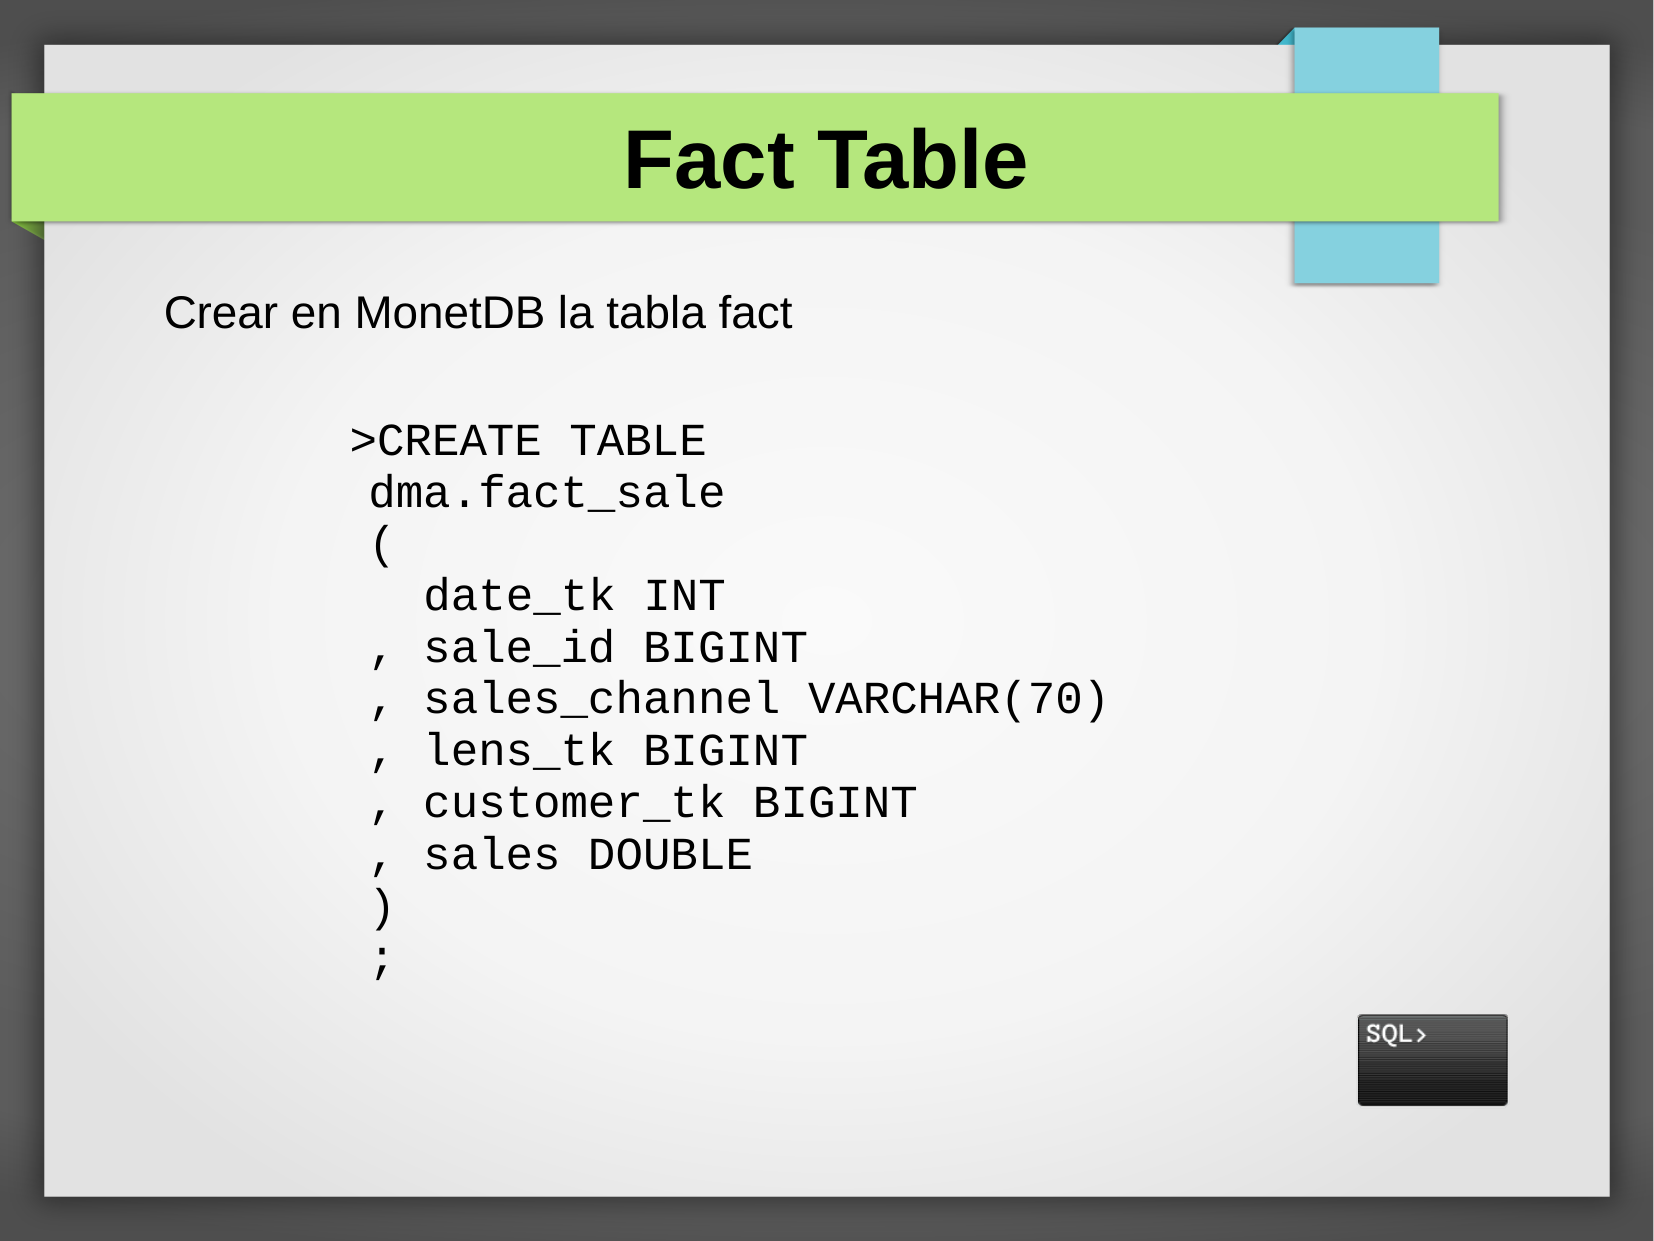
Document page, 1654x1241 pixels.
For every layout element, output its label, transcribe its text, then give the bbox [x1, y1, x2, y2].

picture [0, 0, 1654, 1241]
text_box Crear en MonetDB la tabla fact [148, 279, 808, 346]
text_box >CREATE TABLE dma.fact_sale ( date_tk INT , sale_id BIGINT , sales_channel VARCHAR(70) , lens_tk BIGINT , customer_tk BIGINT , sales DOUBLE ) ; [279, 410, 1198, 998]
title Fact Table [70, 106, 1583, 213]
